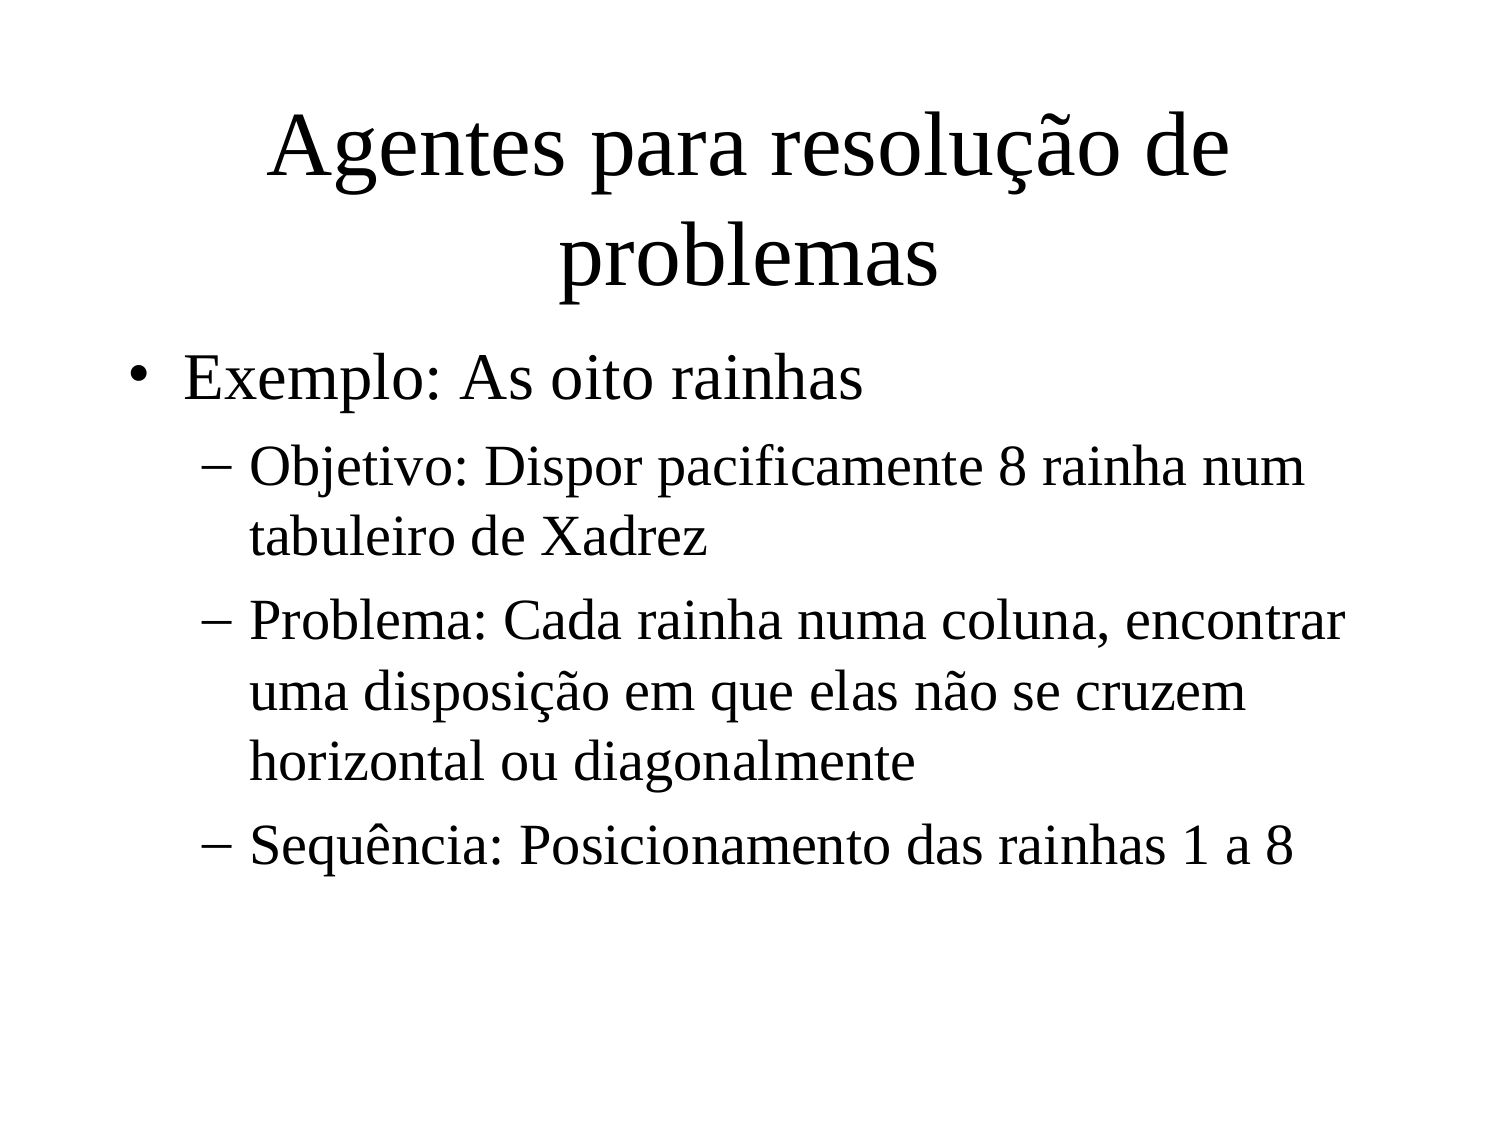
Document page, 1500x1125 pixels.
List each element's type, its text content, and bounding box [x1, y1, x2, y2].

list Exemplo: As oito rainhas Objetivo: Dispor pacificamente 8 rainha num tabuleiro de Xadrez Problema: Cada rainha numa coluna, encontrar uma disposição em que elas não se cruzem horizontal ou diagonalmente Sequência: Posicionamento das rainhas 1 a 8 [112, 324, 1388, 1001]
title Agentes para resolução de problemas [112, 76, 1388, 312]
